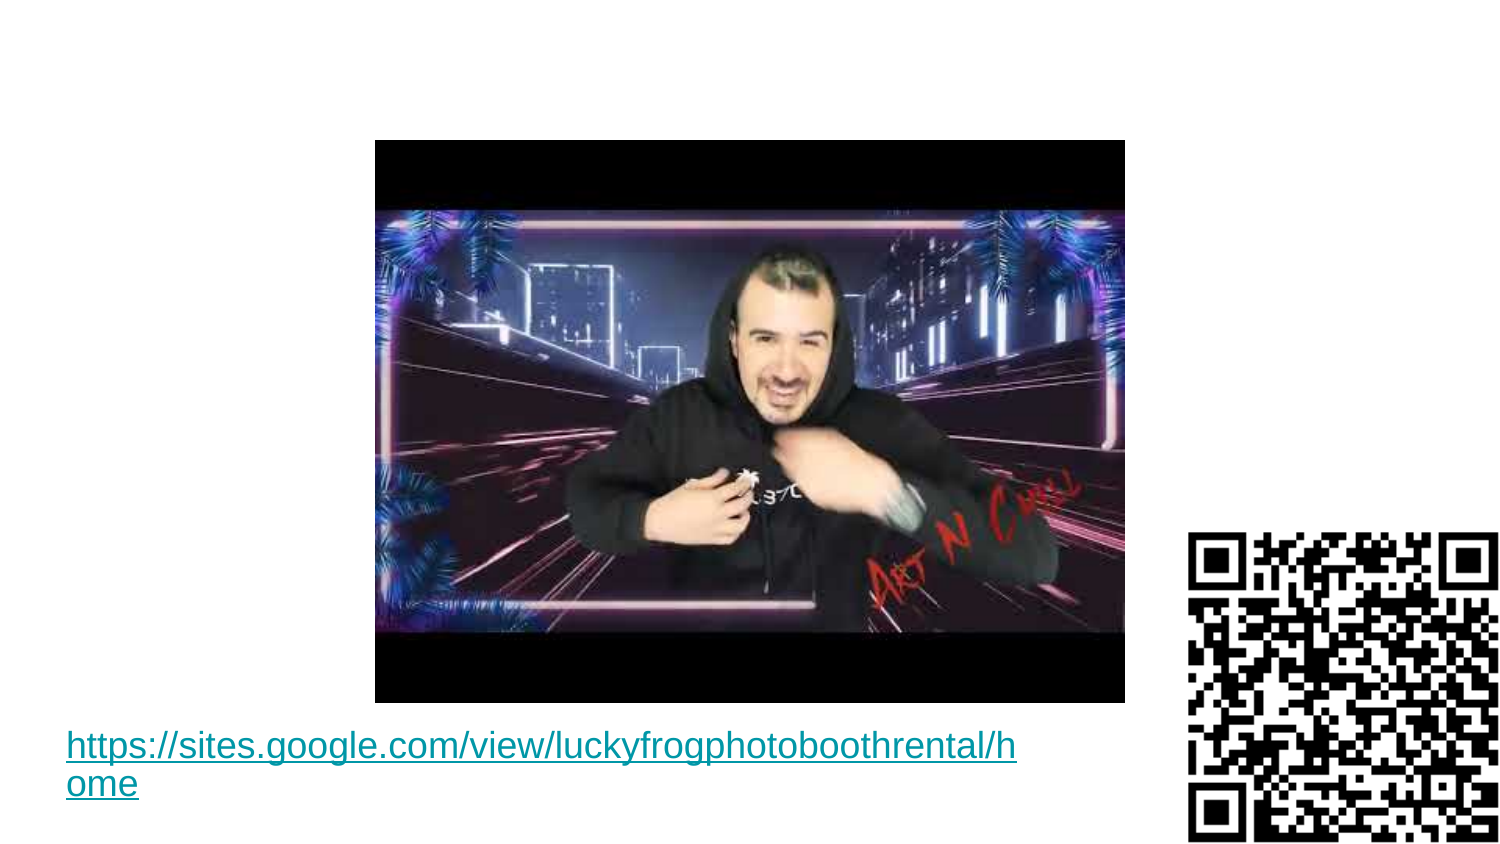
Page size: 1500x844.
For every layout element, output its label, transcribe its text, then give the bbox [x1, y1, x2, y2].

picture [375, 140, 1125, 704]
picture [1187, 531, 1500, 844]
list https://sites.google.com/view/luckyfrogphotoboothrental/home [51, 694, 1036, 794]
